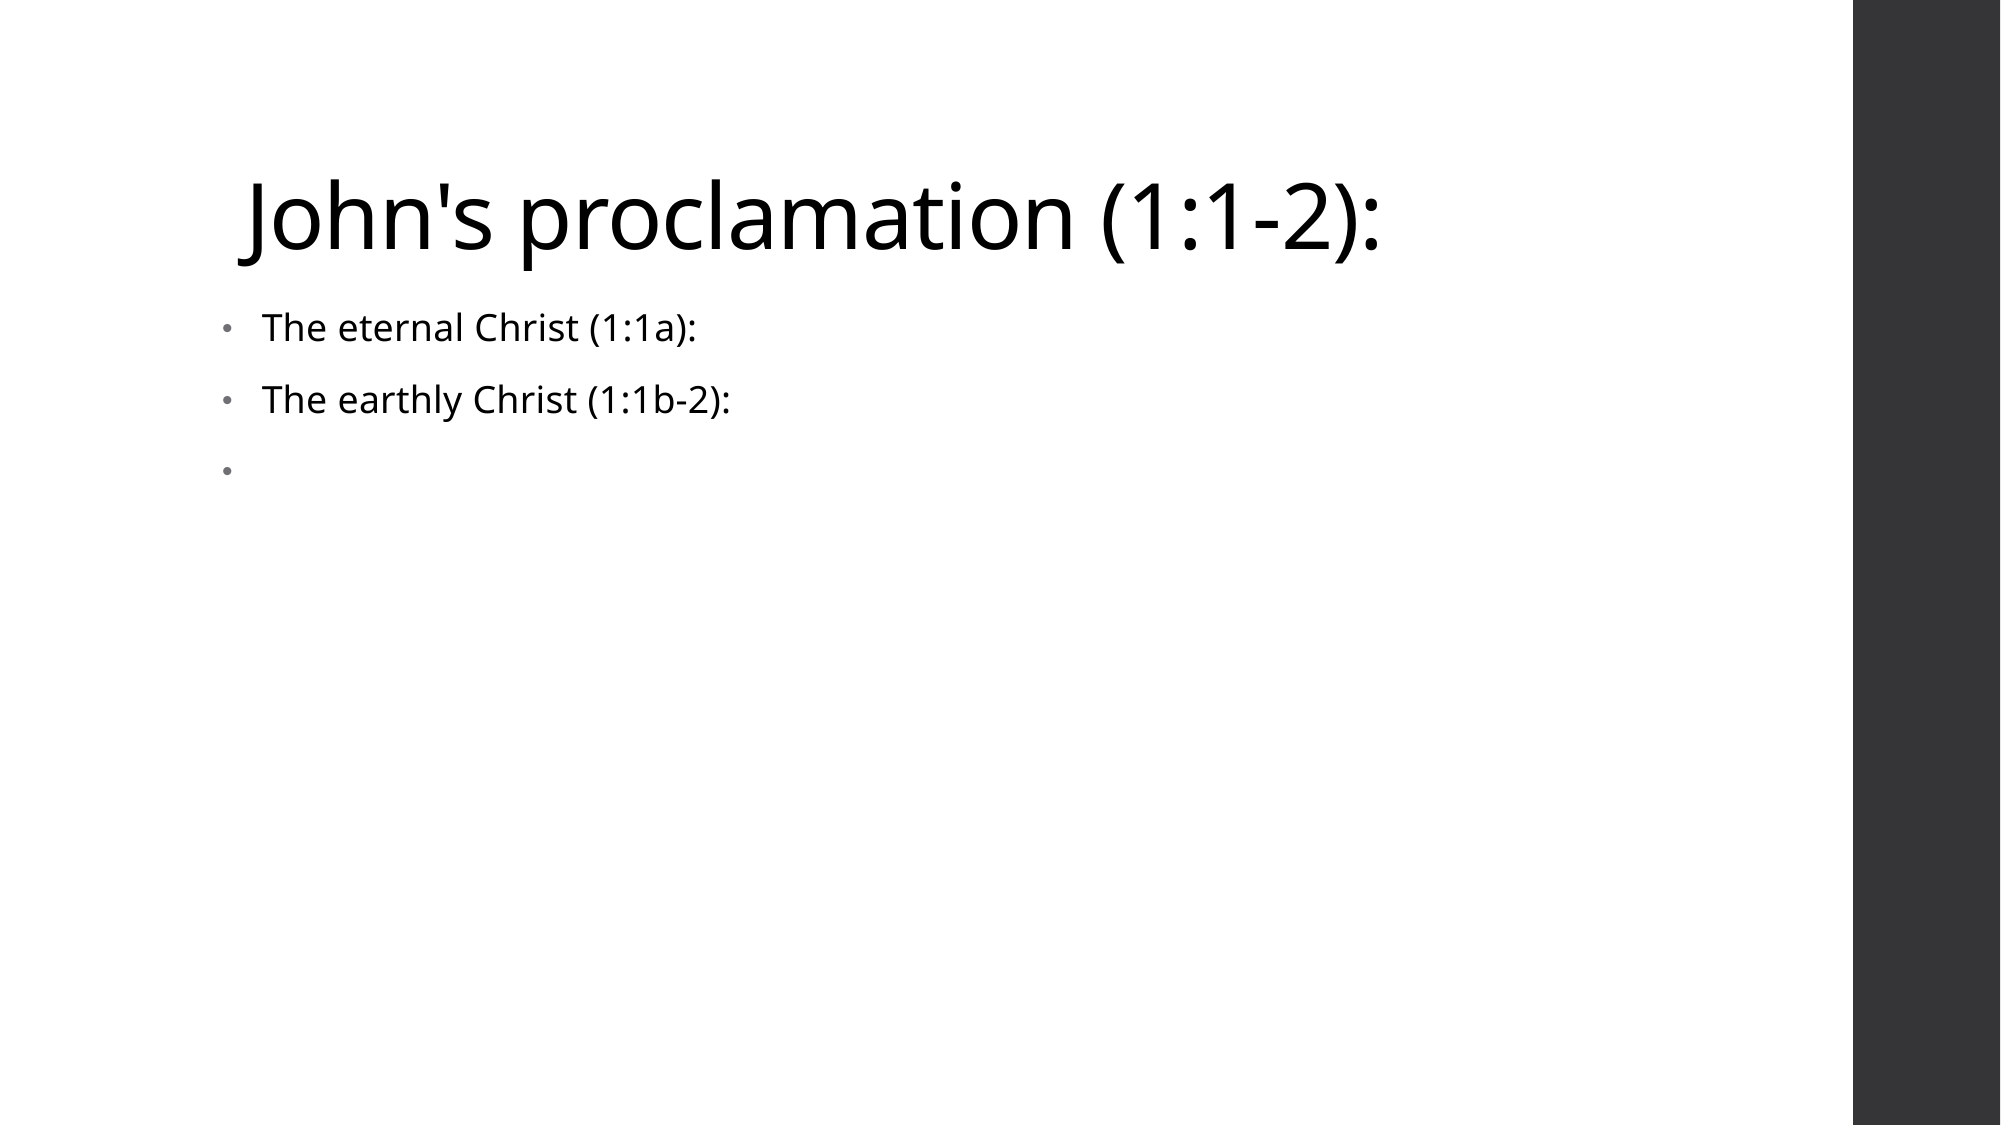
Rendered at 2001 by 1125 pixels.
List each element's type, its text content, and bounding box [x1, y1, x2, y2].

list The eternal Christ (1:1a): The earthly Christ (1:1b-2): [206, 299, 1617, 1014]
title John's proclamation (1:1-2): [206, 60, 1797, 278]
